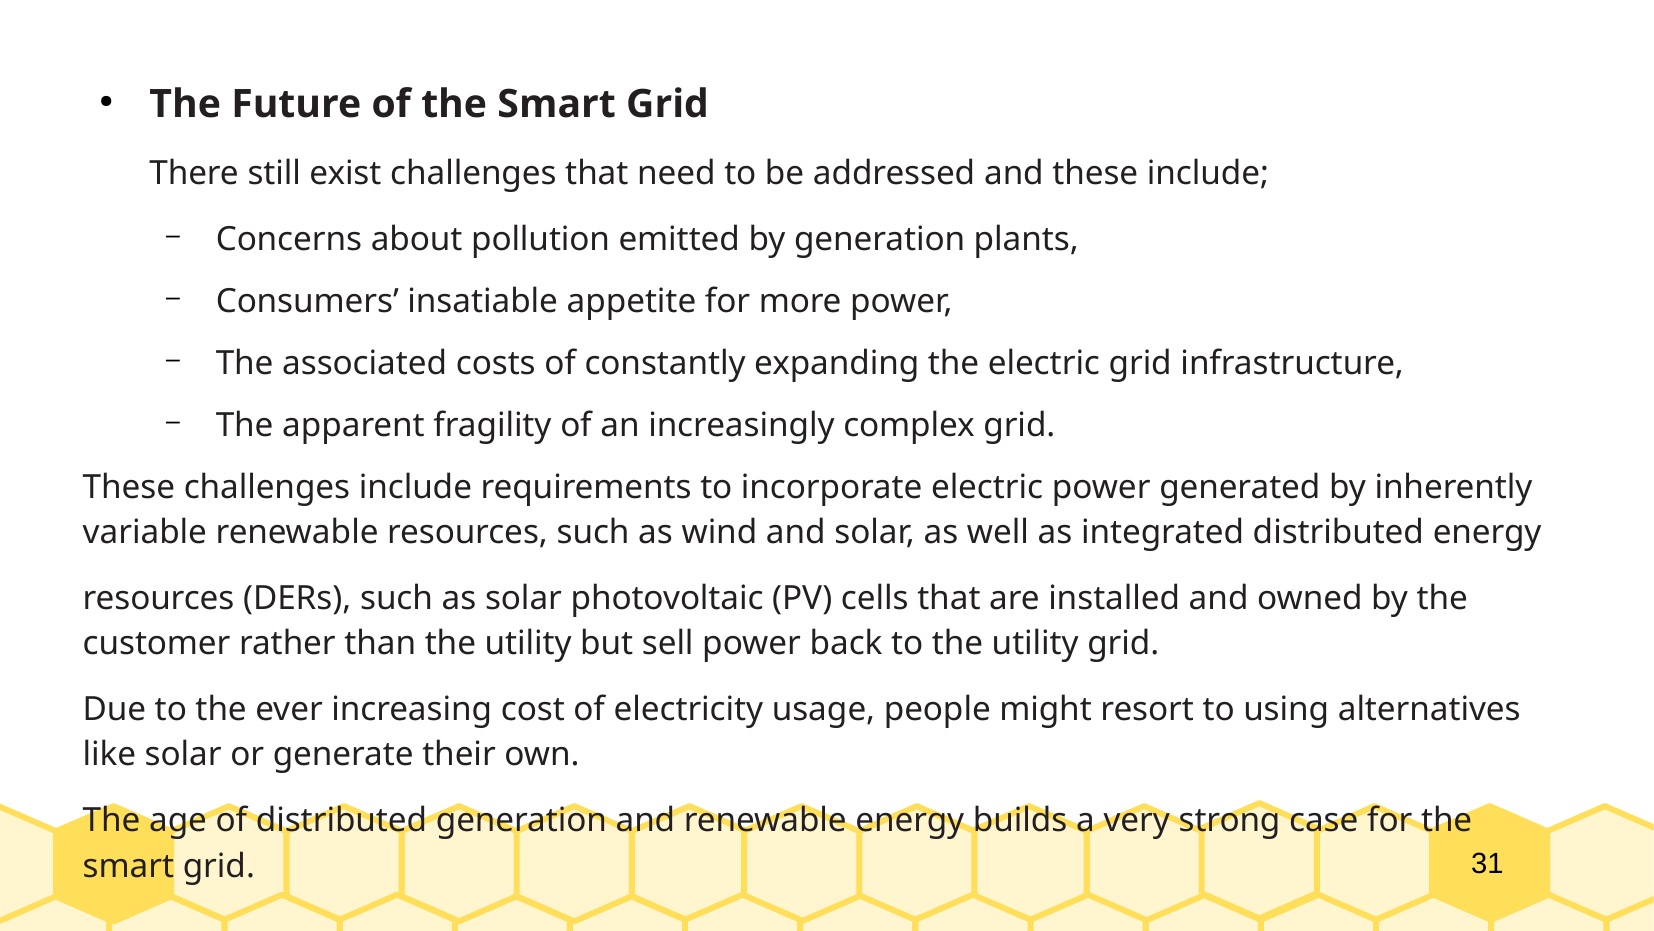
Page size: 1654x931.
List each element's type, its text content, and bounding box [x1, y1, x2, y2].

list The Future of the Smart Grid There still exist challenges that need to be addressed and these include; Concerns about pollution emitted by generation plants, Consumers’ insatiable appetite for more power, The associated costs of constantly expanding the electric grid infrastructure, The apparent fragility of an increasingly complex grid. These challenges include requirements to incorporate electric power generated by inherently variable renewable resources, such as wind and solar, as well as integrated distributed energy resources (DERs), such as solar photovoltaic (PV) cells that are installed and owned by the customer rather than the utility but sell power back to the utility grid. Due to the ever increasing cost of electricity usage, people might resort to using alternatives like solar or generate their own. The age of distributed generation and renewable energy builds a very strong case for the smart grid. [82, 75, 1571, 901]
